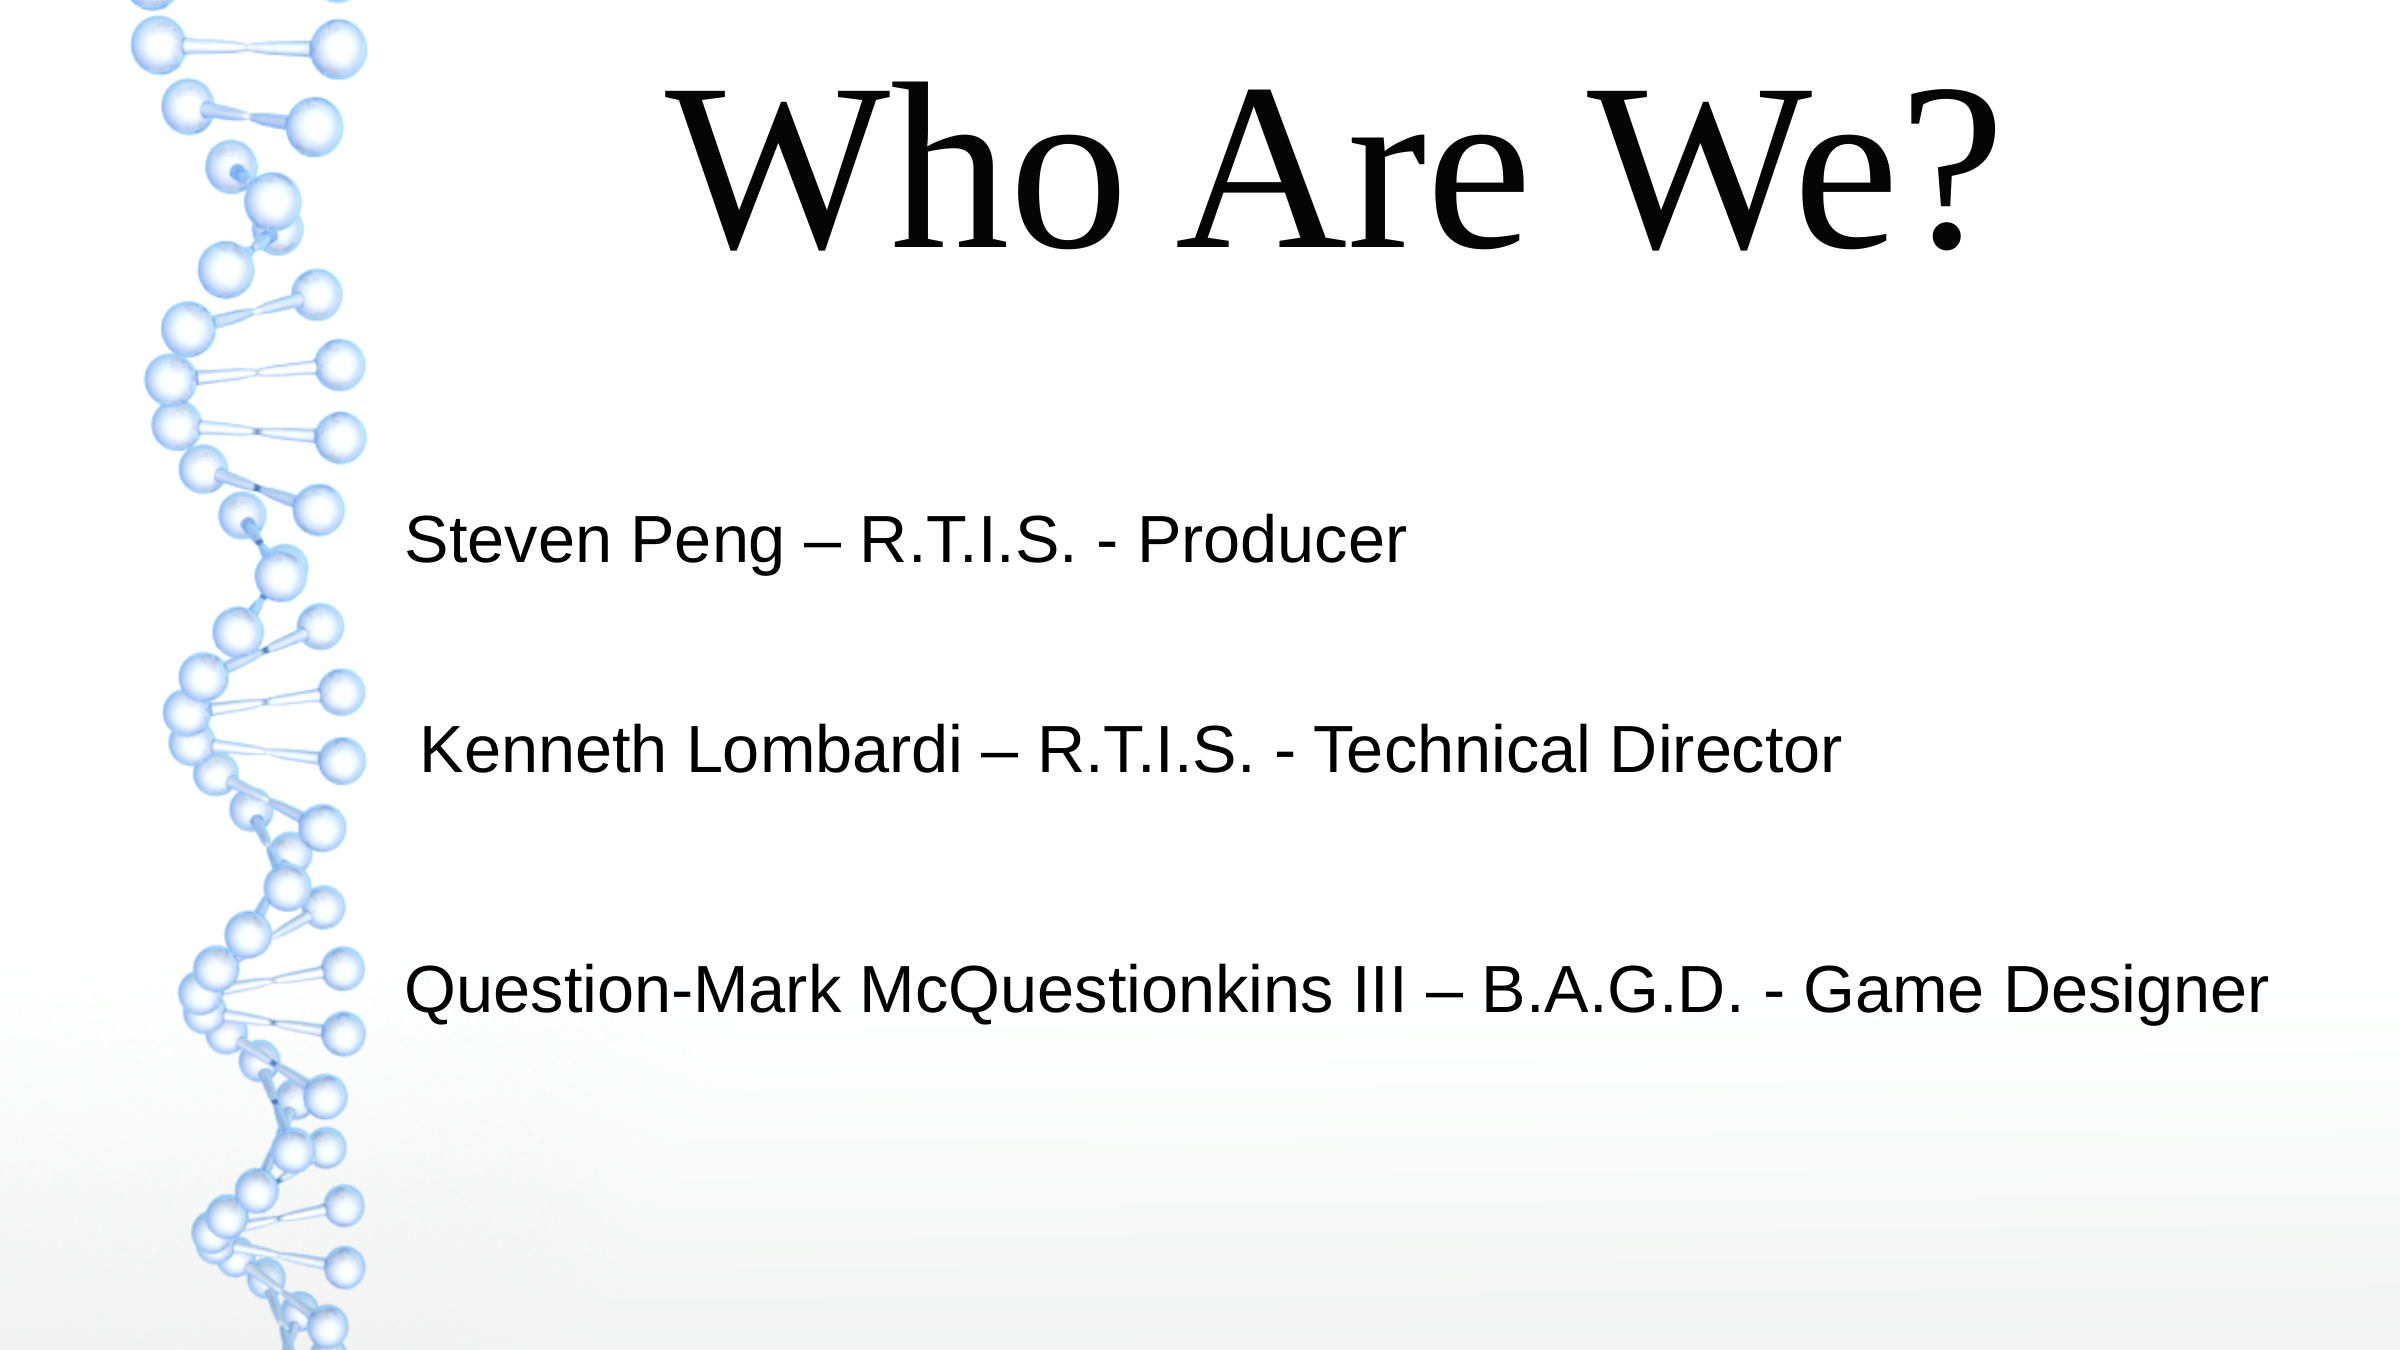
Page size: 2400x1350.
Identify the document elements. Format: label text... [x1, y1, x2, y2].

picture [0, 0, 2400, 1350]
text_box Kenneth Lombardi – R.T.I.S. - Technical Director [405, 704, 1921, 795]
text_box Steven Peng – R.T.I.S. - Producer [390, 495, 1546, 585]
title Who Are We? [390, 34, 2280, 299]
text_box Question-Mark McQuestionkins III – B.A.G.D. - Game Designer [390, 945, 2288, 1035]
